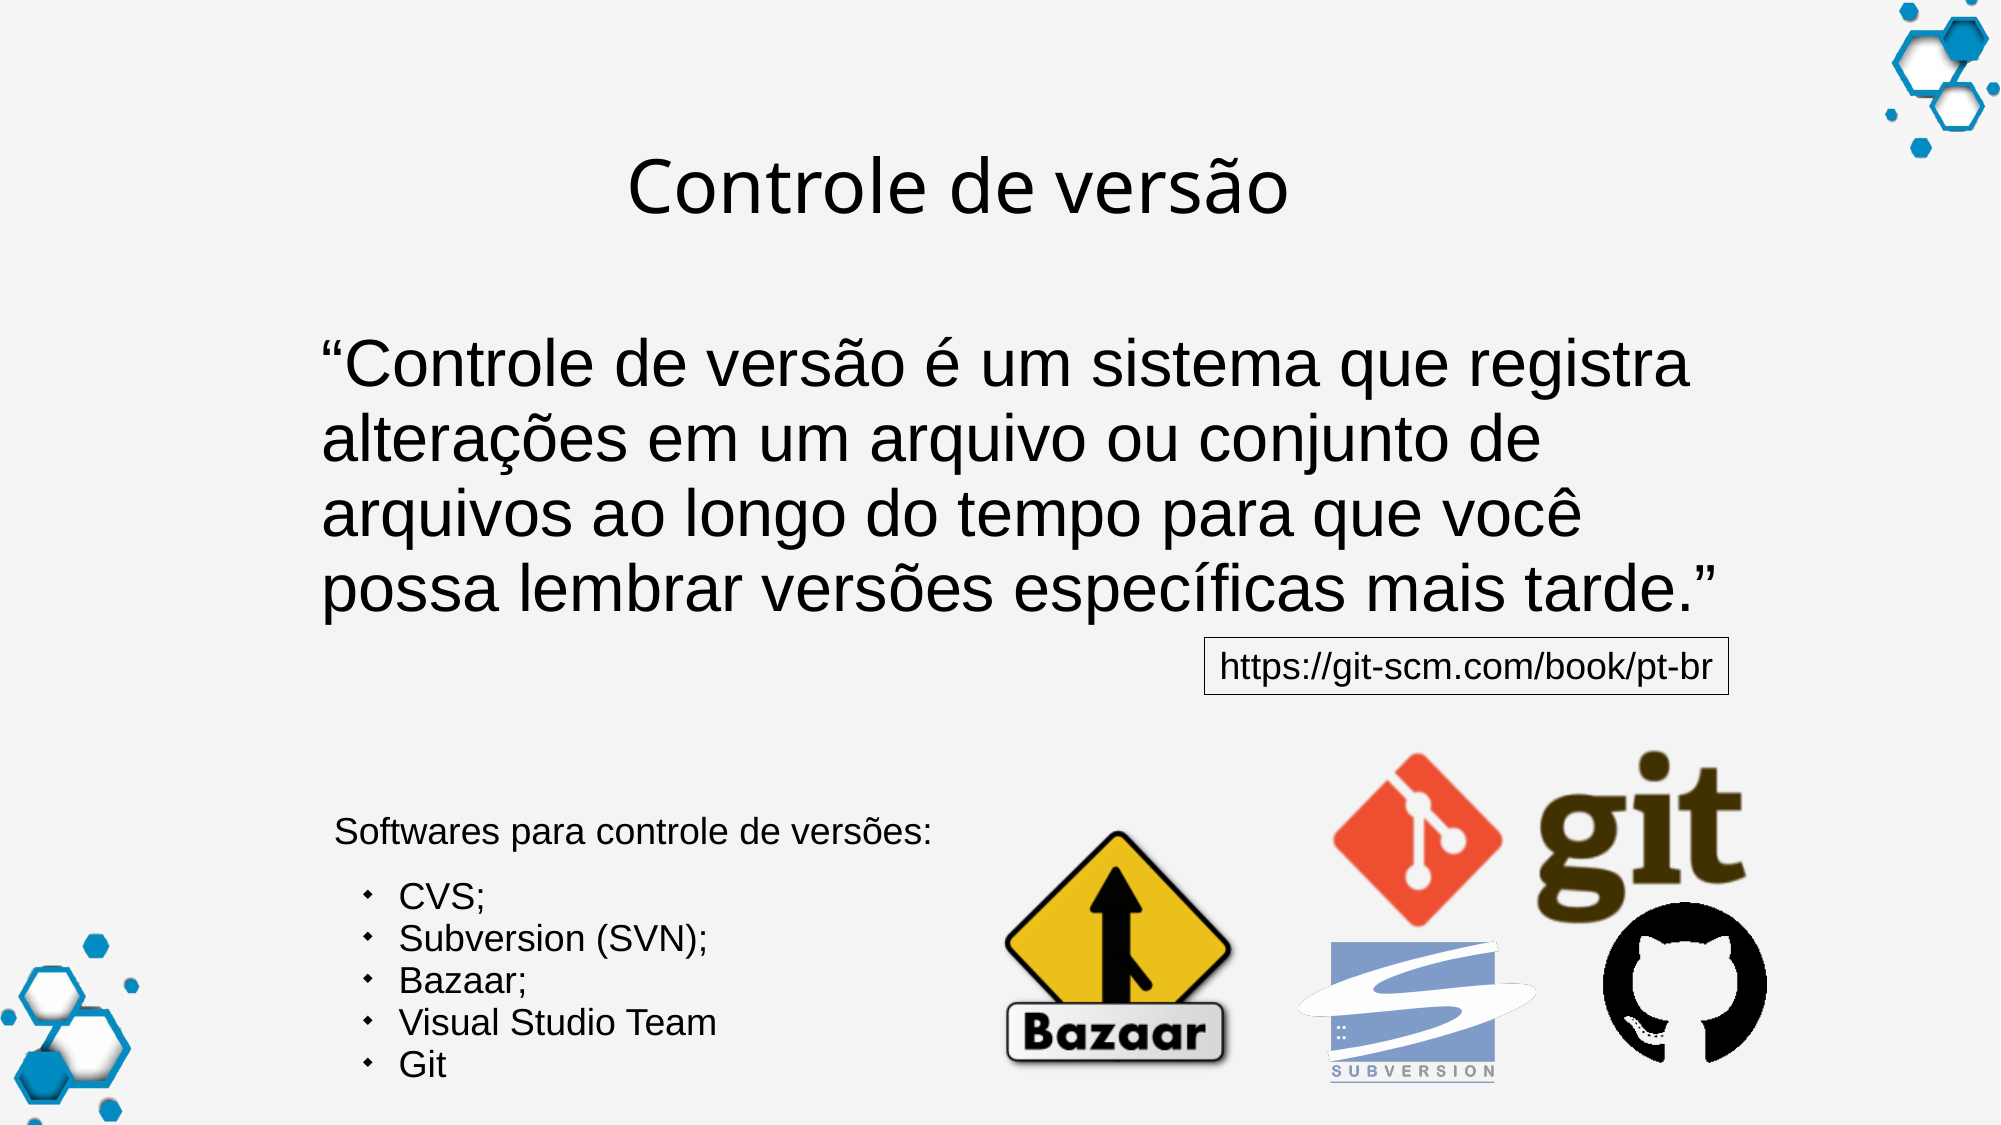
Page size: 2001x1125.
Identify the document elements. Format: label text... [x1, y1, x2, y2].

picture [1000, 826, 1241, 1073]
text_box CVS; Subversion (SVN); Bazaar; Visual Studio Team Git [348, 867, 774, 1093]
text_box “Controle de versão é um sistema que registra alterações em um arquivo ou conjunto de arquivos ao longo do tempo para que você possa lembrar versões específicas mais tarde.” [307, 318, 1737, 674]
picture [1299, 941, 1536, 1083]
picture [1694, 0, 2000, 226]
text_box Softwares para controle de versões: [318, 803, 957, 863]
picture [1331, 749, 1767, 1063]
title Controle de versão [625, 97, 1347, 272]
picture [1, 852, 369, 1125]
text_box https://git-scm.com/book/pt-br [1204, 637, 1729, 695]
